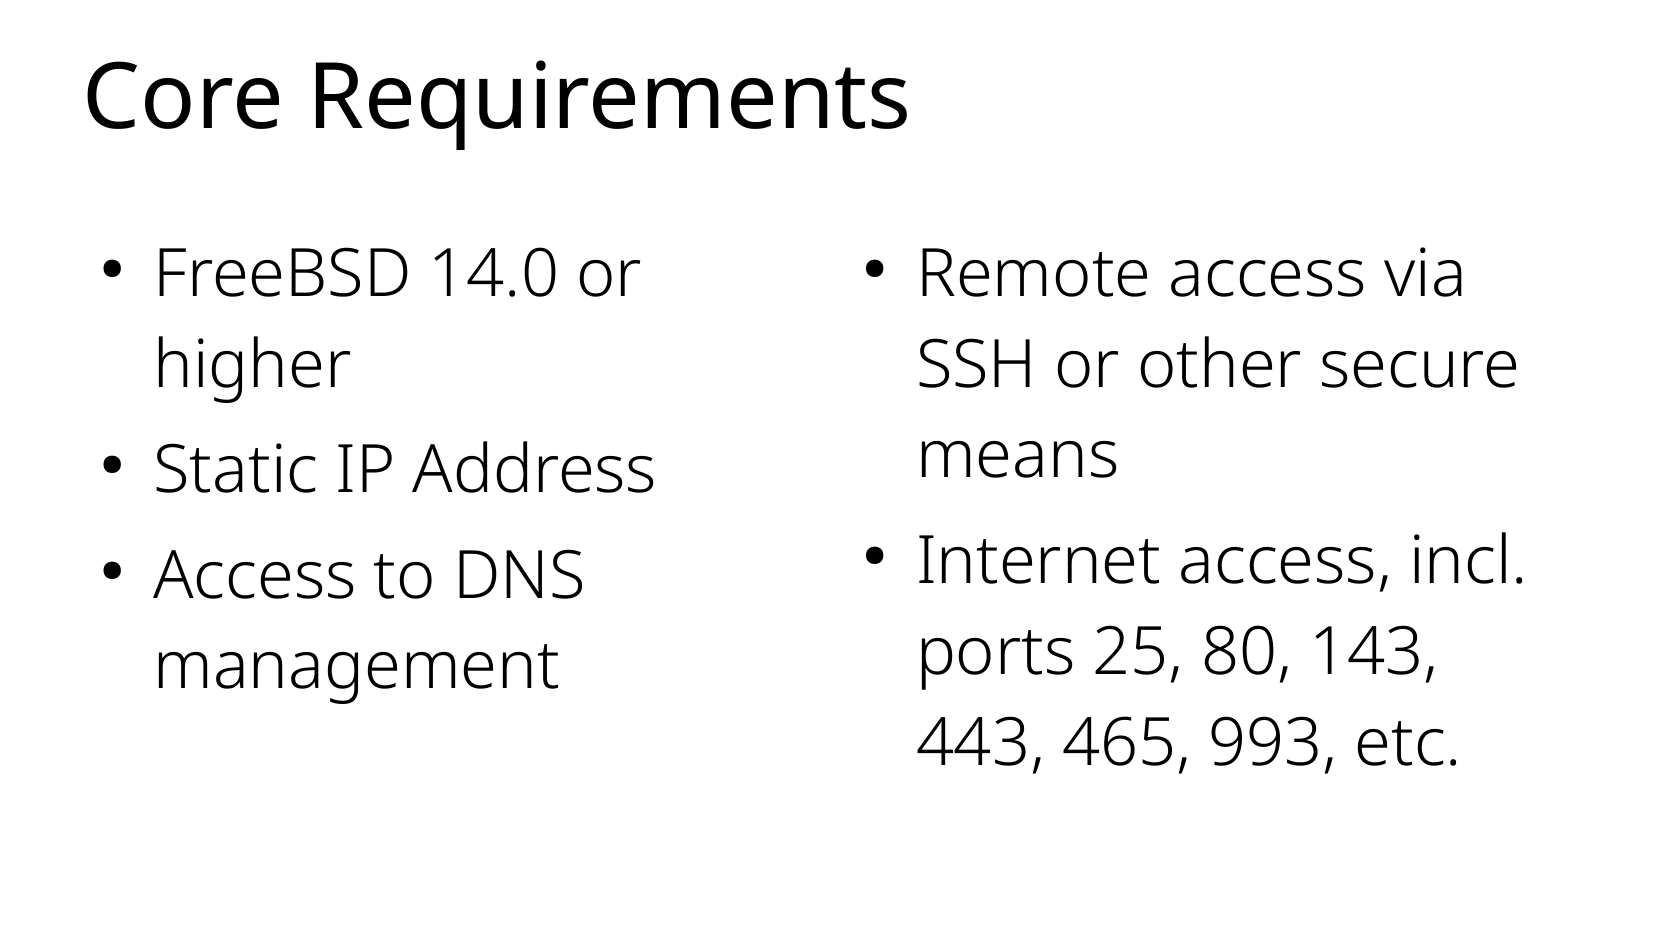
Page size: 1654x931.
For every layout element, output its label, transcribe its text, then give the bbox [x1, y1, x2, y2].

list Remote access via SSH or other secure means Internet access, incl. ports 25, 80, 143, 443, 465, 993, etc. [845, 224, 1572, 825]
list FreeBSD 14.0 or higher Static IP Address Access to DNS management [82, 224, 809, 825]
title Core Requirements [82, 37, 1571, 150]
